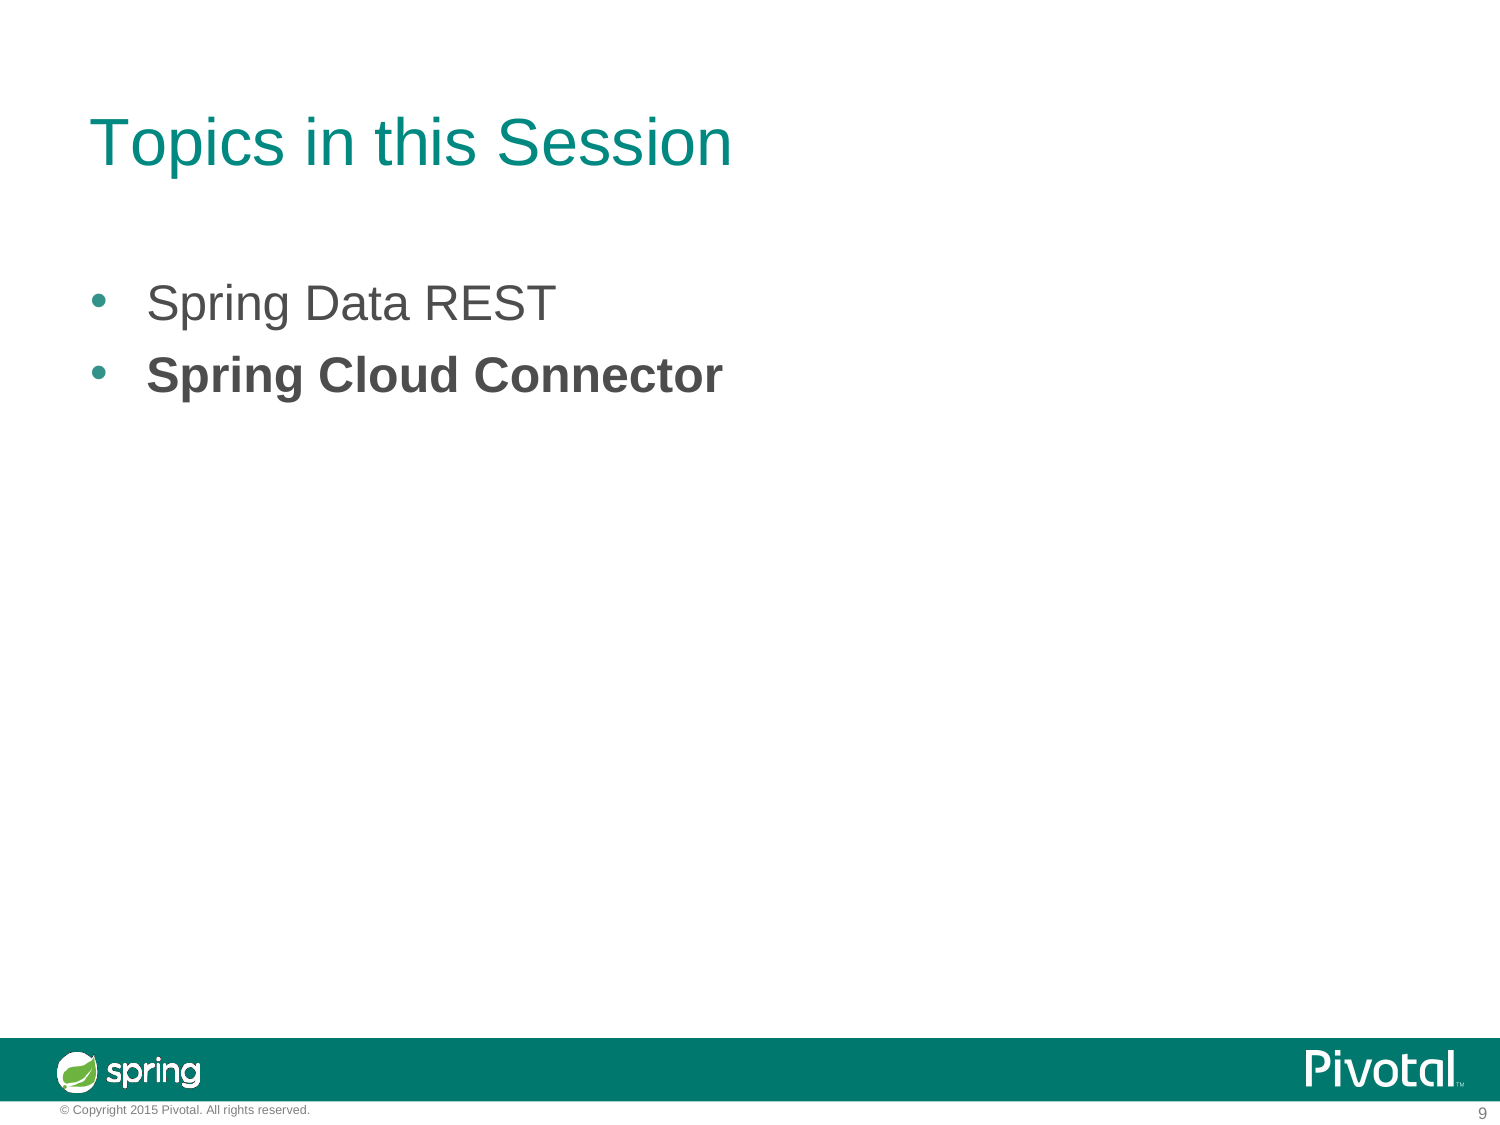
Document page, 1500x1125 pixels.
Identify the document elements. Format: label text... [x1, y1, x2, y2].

title Topics in this Session [75, 91, 1426, 187]
list Spring Data REST Spring Cloud Connector [75, 262, 1426, 931]
picture [32, 1041, 210, 1103]
picture [1306, 1050, 1464, 1087]
